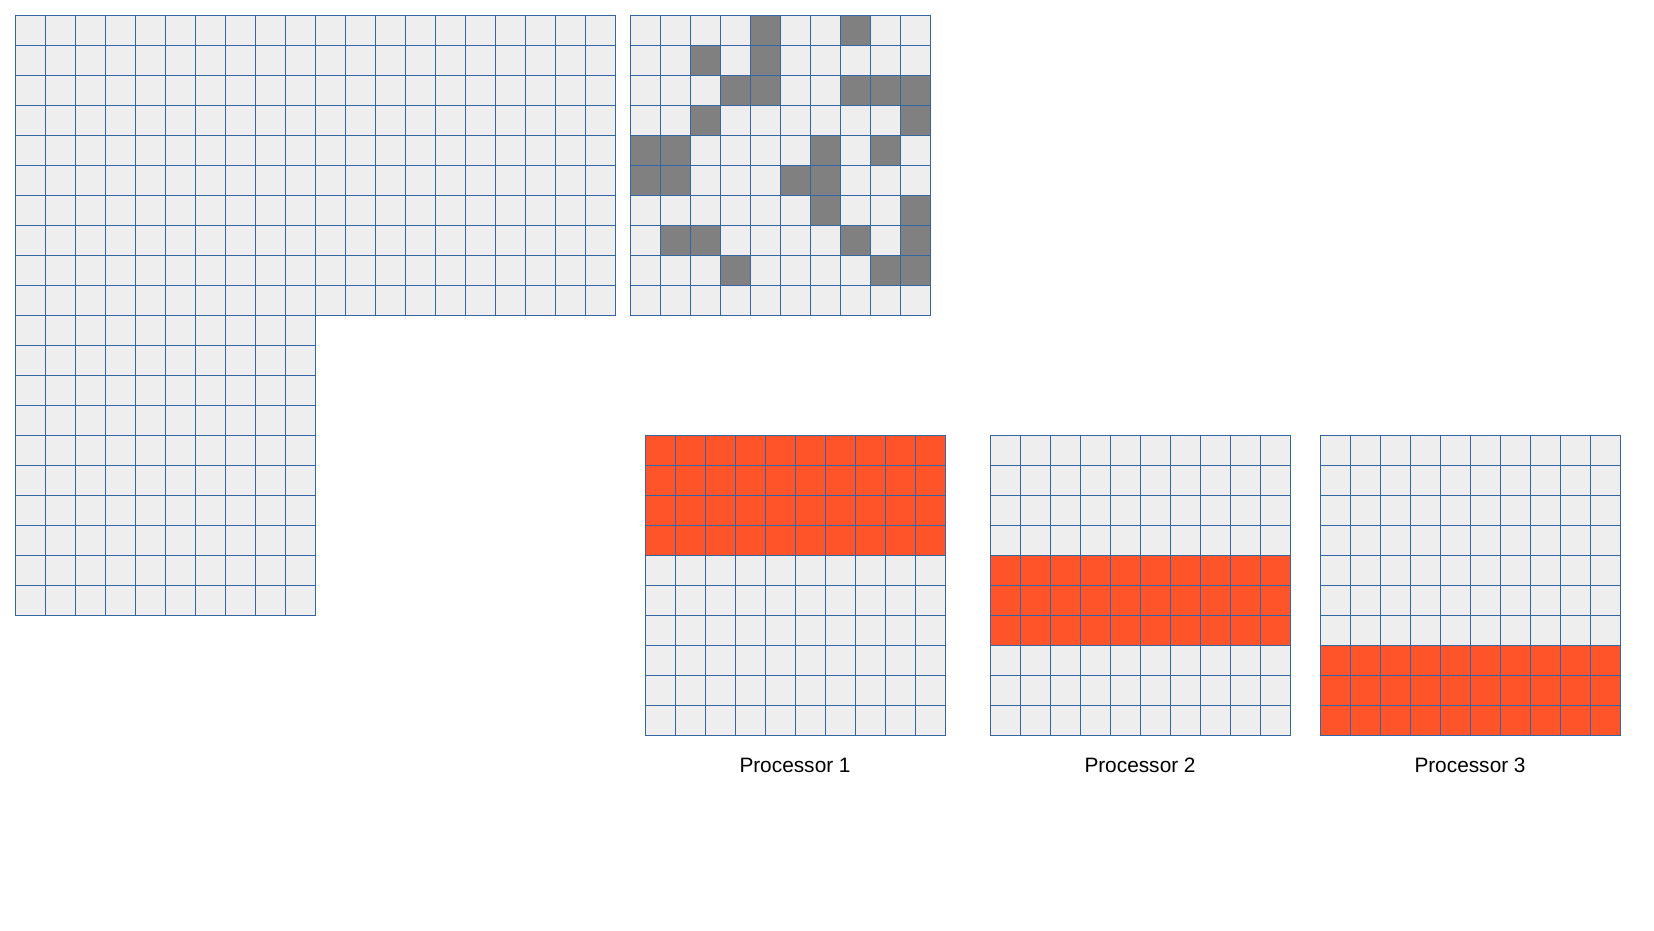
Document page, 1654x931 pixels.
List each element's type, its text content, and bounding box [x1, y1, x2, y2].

text_box Processor 3 [1320, 750, 1621, 781]
text_box Processor 1 [645, 750, 946, 781]
text_box Processor 2 [990, 750, 1291, 781]
text_box [15, 15, 616, 616]
text_box [1320, 435, 1621, 736]
text_box [630, 15, 931, 316]
text_box [990, 435, 1291, 736]
text_box [645, 435, 946, 736]
